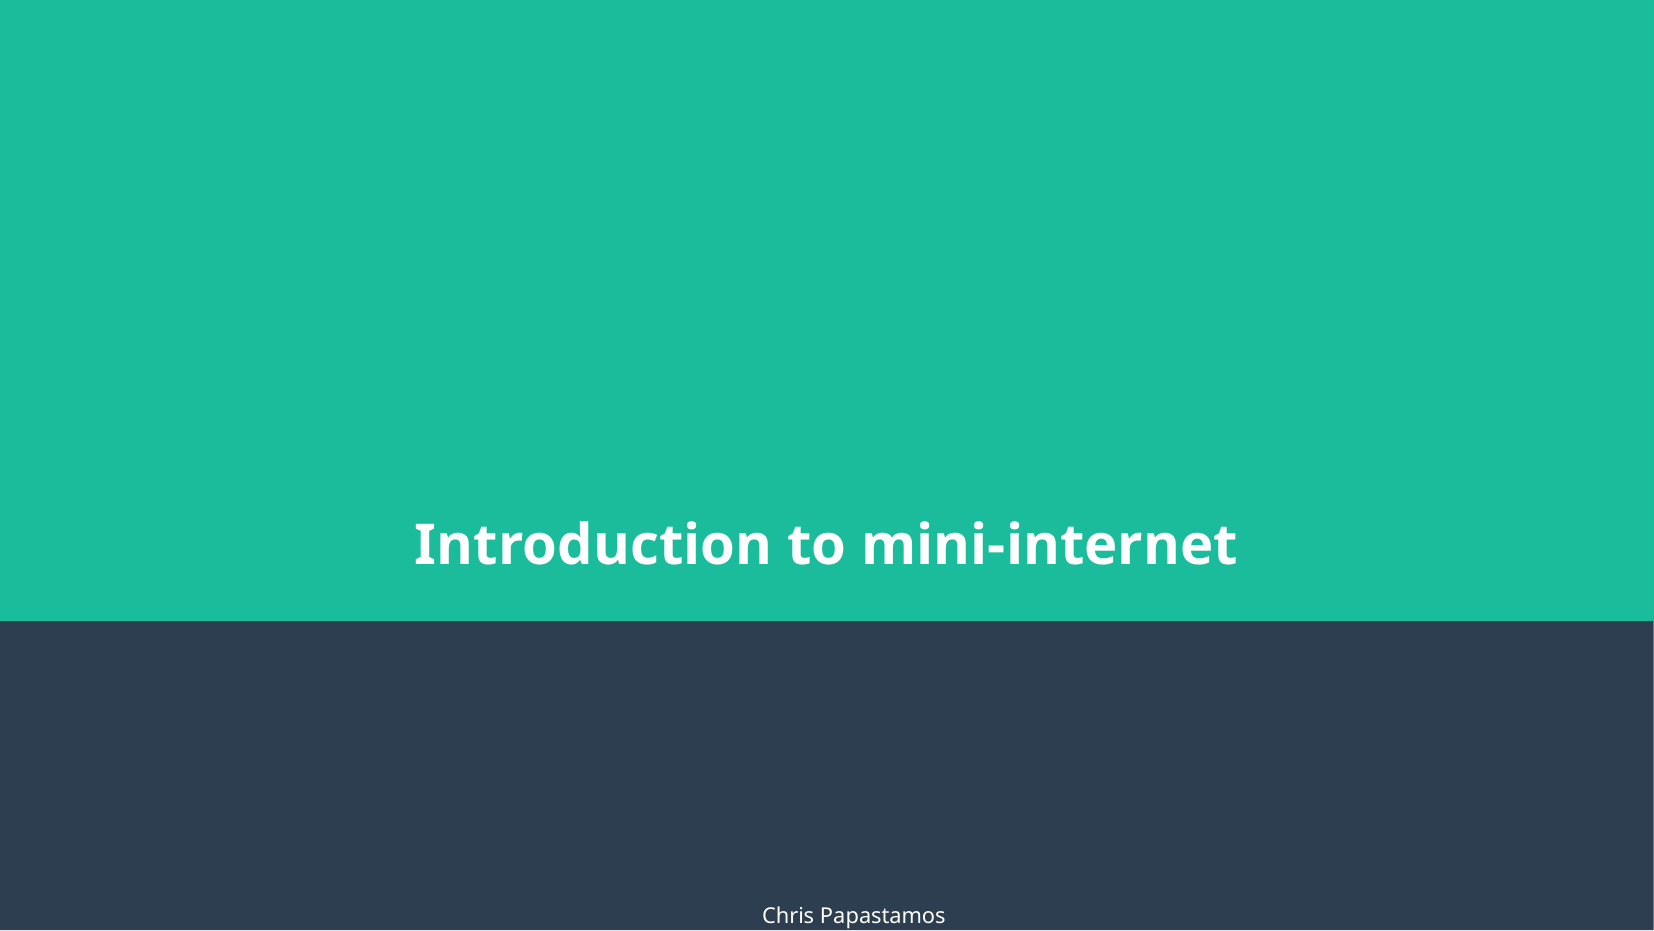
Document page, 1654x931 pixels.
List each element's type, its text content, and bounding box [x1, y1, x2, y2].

title Introduction to mini-internet [59, 465, 1595, 583]
list Chris Papastamos [712, 900, 957, 931]
